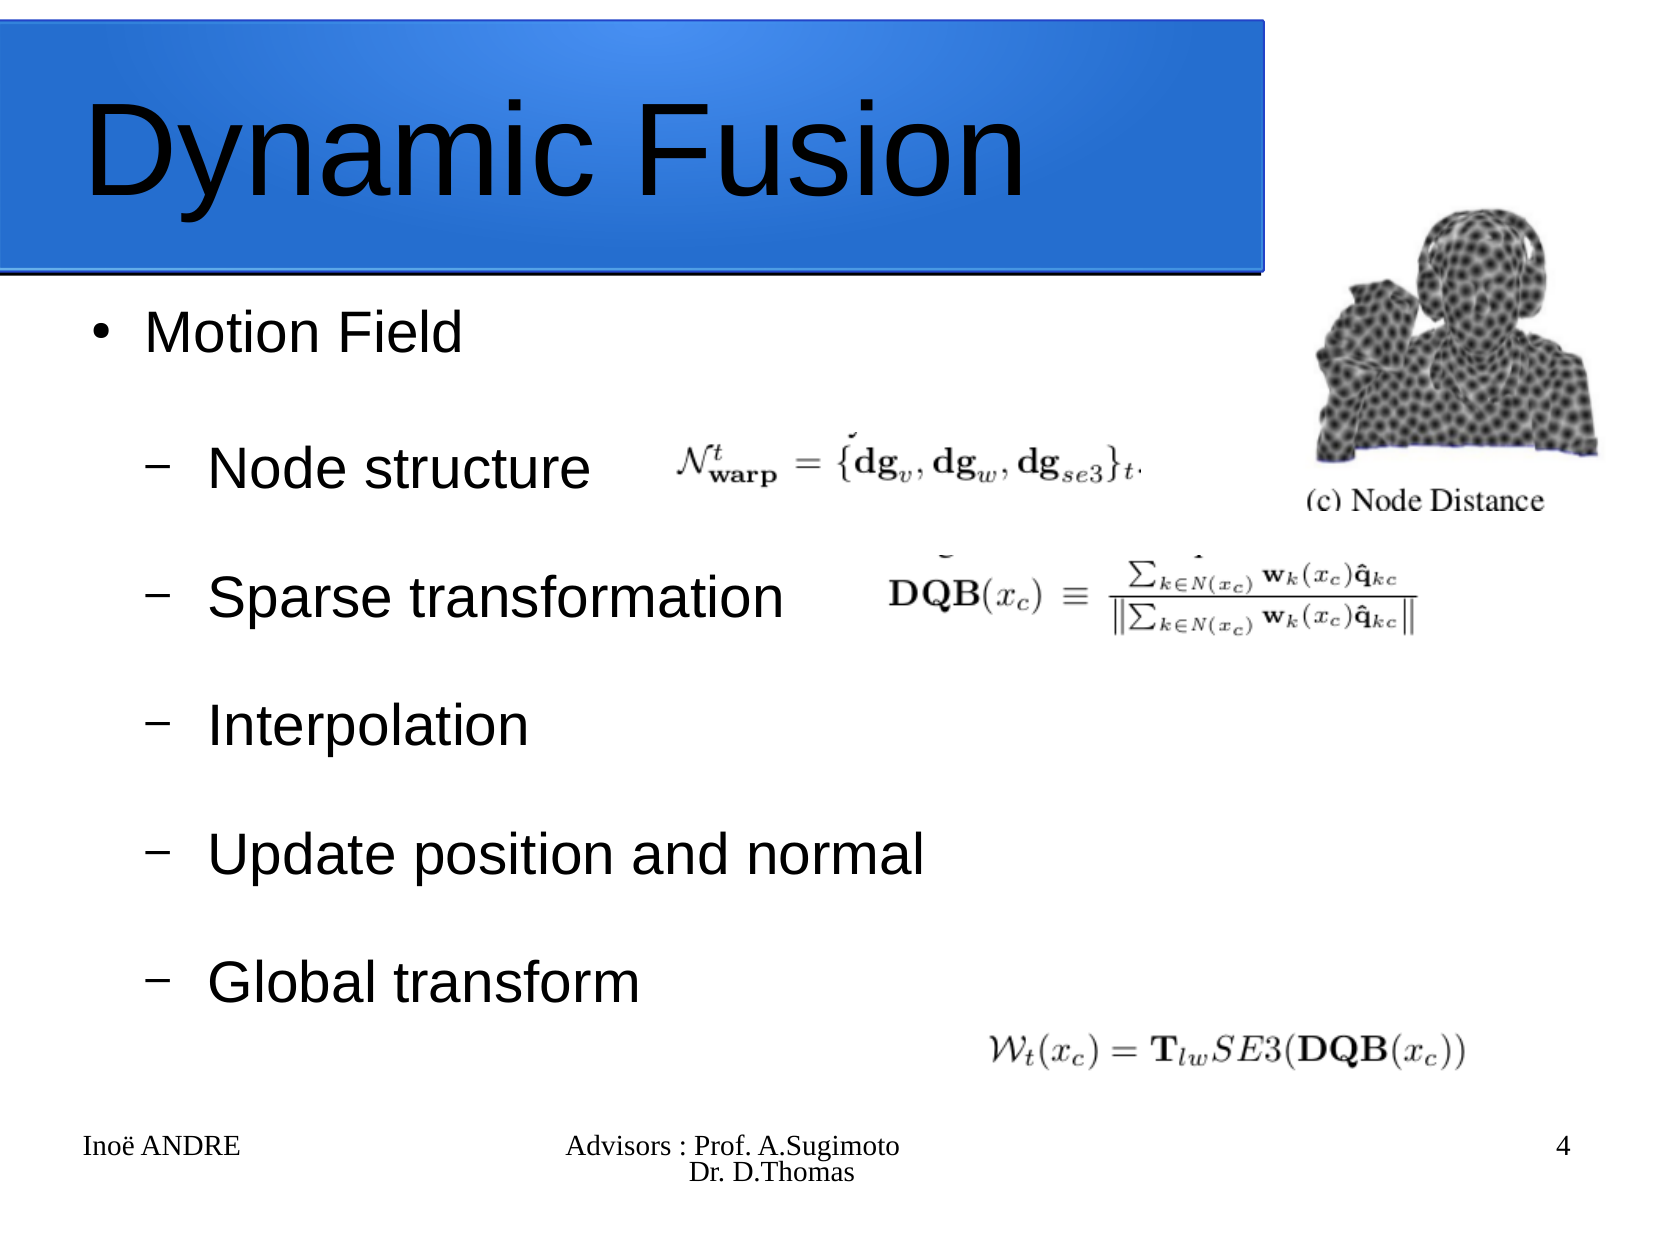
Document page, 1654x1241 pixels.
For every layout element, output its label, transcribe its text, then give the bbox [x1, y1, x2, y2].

picture [885, 555, 1423, 646]
picture [968, 1017, 1471, 1081]
title Dynamic Fusion [82, 47, 1235, 252]
picture [672, 432, 1141, 496]
list Motion Field Node structure Sparse transformation Interpolation Update position and normal Global transform [82, 299, 1571, 1019]
picture [1281, 194, 1606, 511]
